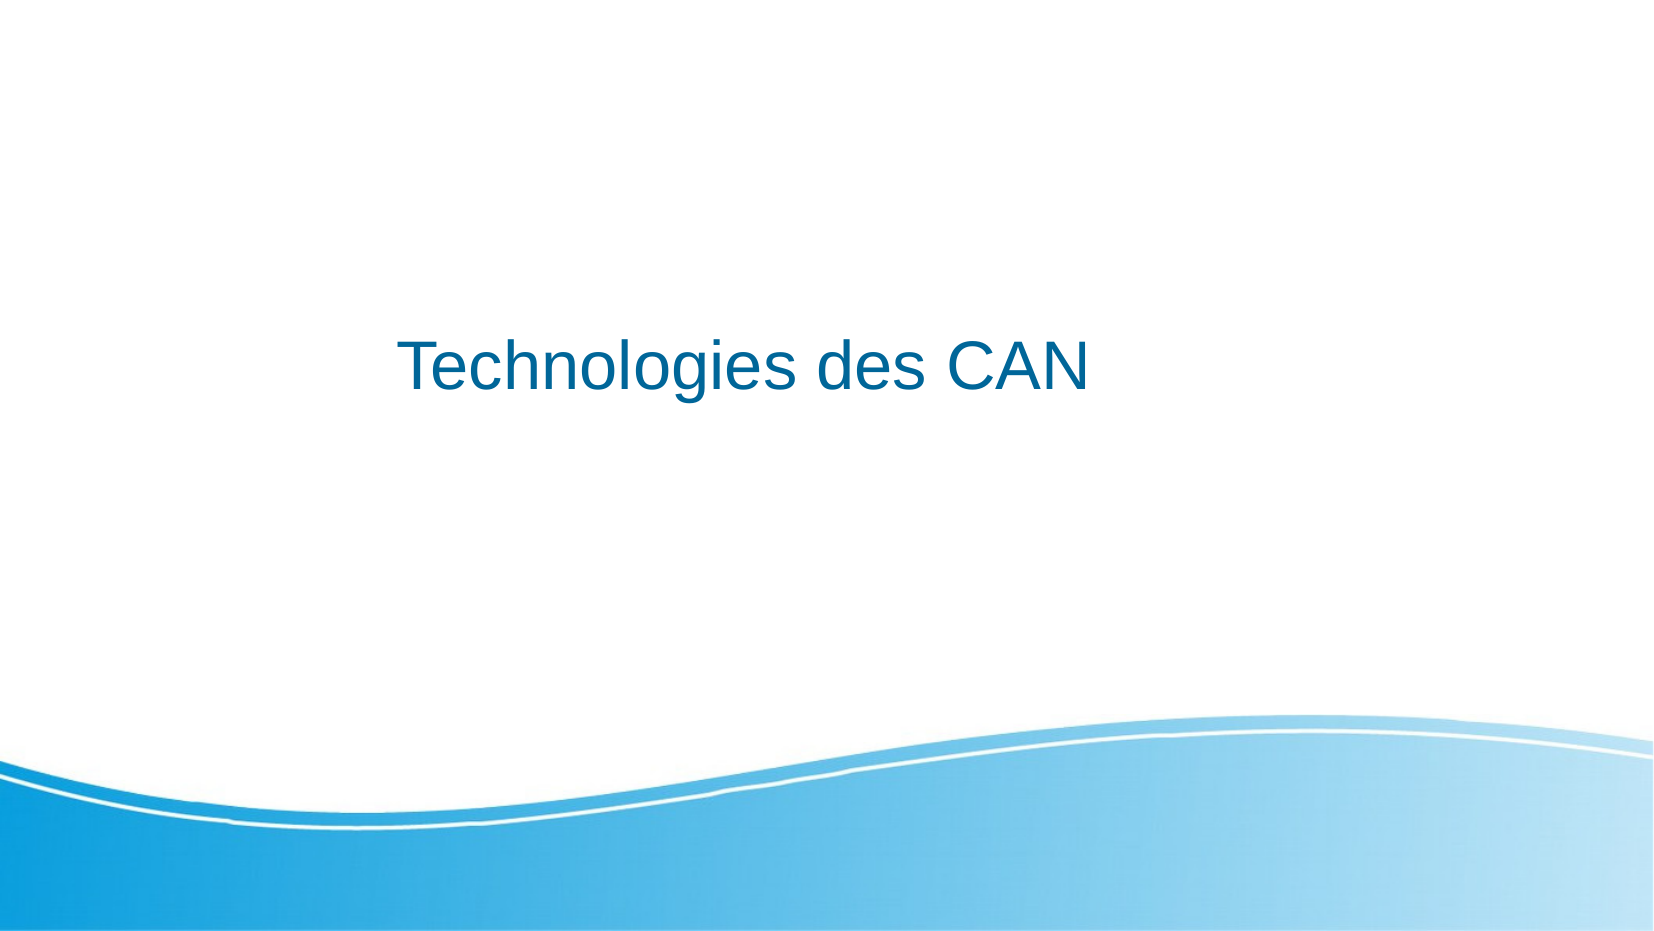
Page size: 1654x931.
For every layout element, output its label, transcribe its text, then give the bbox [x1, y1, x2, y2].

picture [0, 714, 1654, 931]
title Technologies des CAN [0, 288, 1489, 444]
